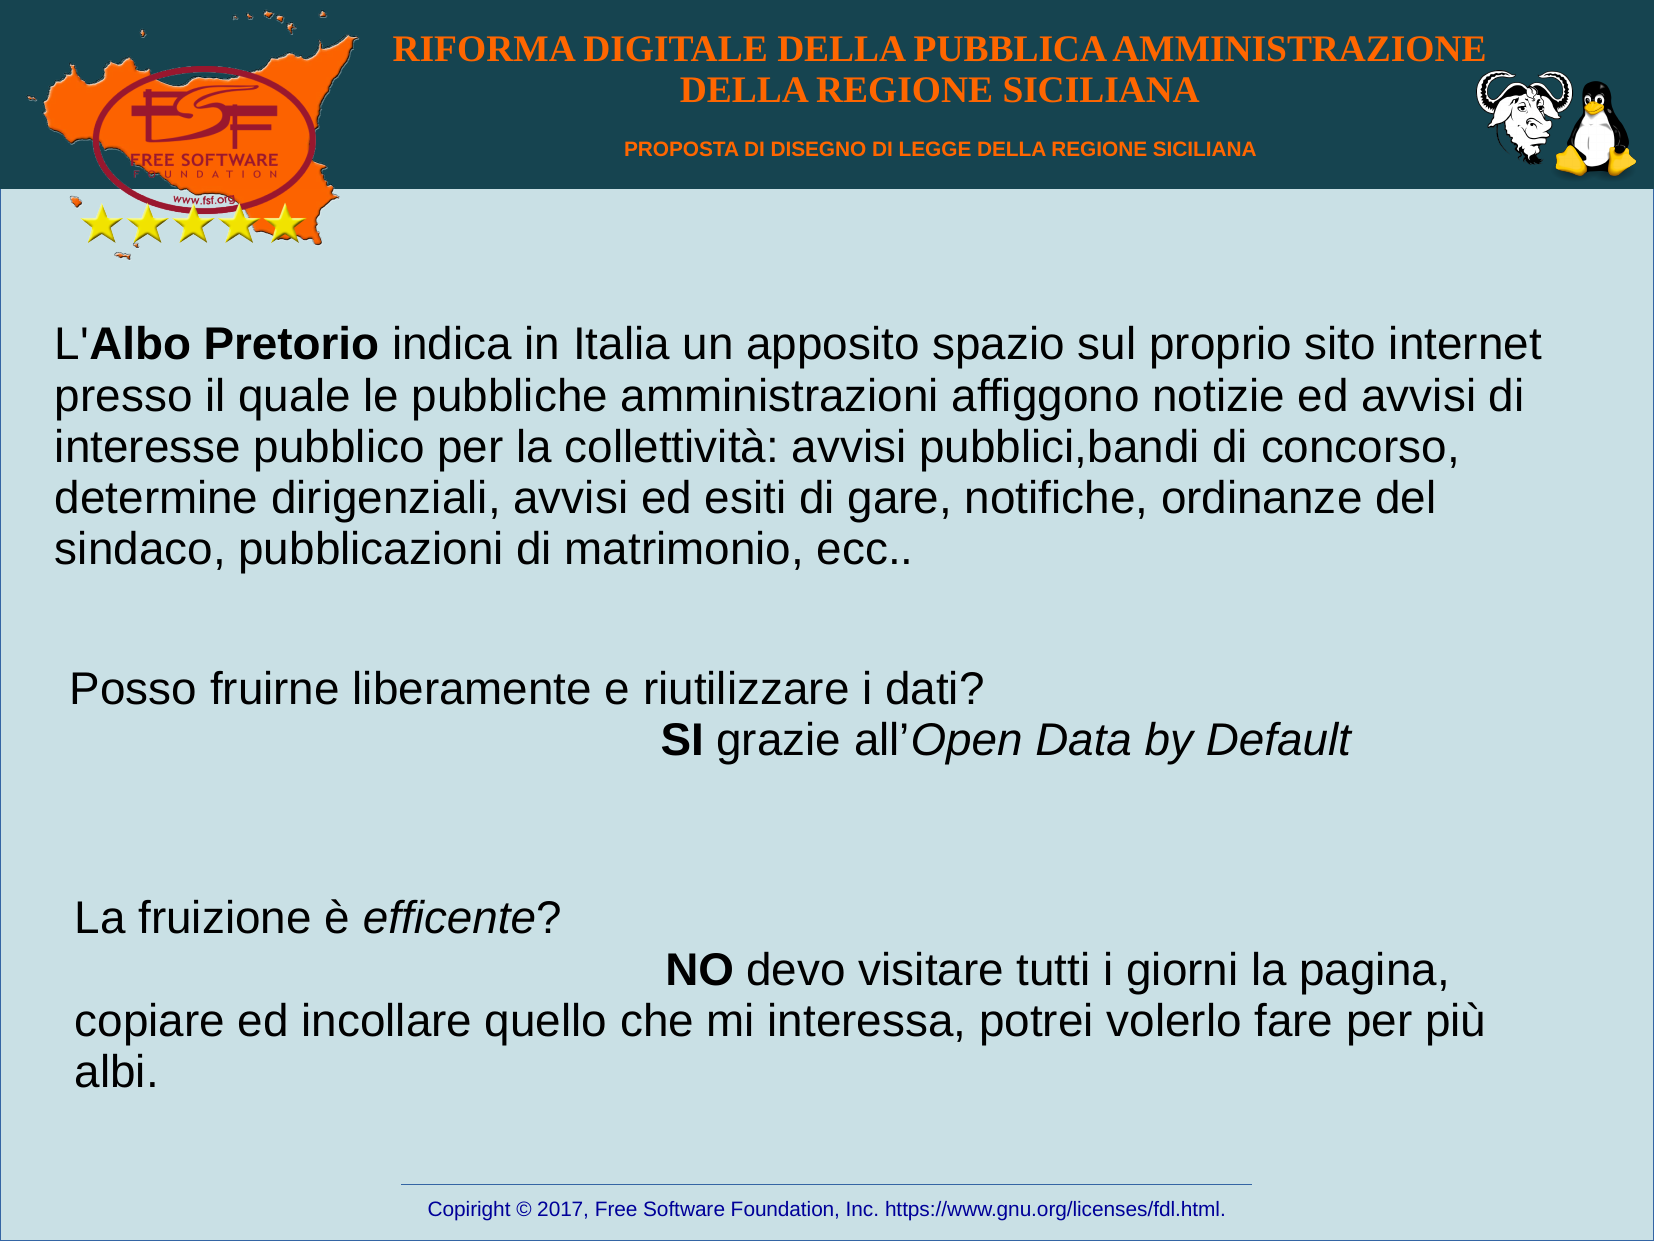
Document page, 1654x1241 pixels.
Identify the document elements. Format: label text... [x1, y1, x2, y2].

text_box Posso fruirne liberamente e riutilizzare i dati? SI grazie all’Open Data by Default [55, 655, 1526, 773]
text_box La fruizione è efficente? NO devo visitare tutti i giorni la pagina, copiare ed incollare quello che mi interessa, potrei volerlo fare per più albi. [60, 885, 1531, 1105]
text_box L'Albo Pretorio indica in Italia un apposito spazio sul proprio sito internet presso il quale le pubbliche amministrazioni affiggono notizie ed avvisi di interesse pubblico per la collettività: avvisi pubblici,bandi di concorso, determine dirigenziali, avvisi ed esiti di gare, notifiche, ordinanze del sindaco, pubblicazioni di matrimonio, ecc.. [40, 310, 1571, 583]
picture [1476, 70, 1636, 182]
picture [18, 0, 362, 306]
